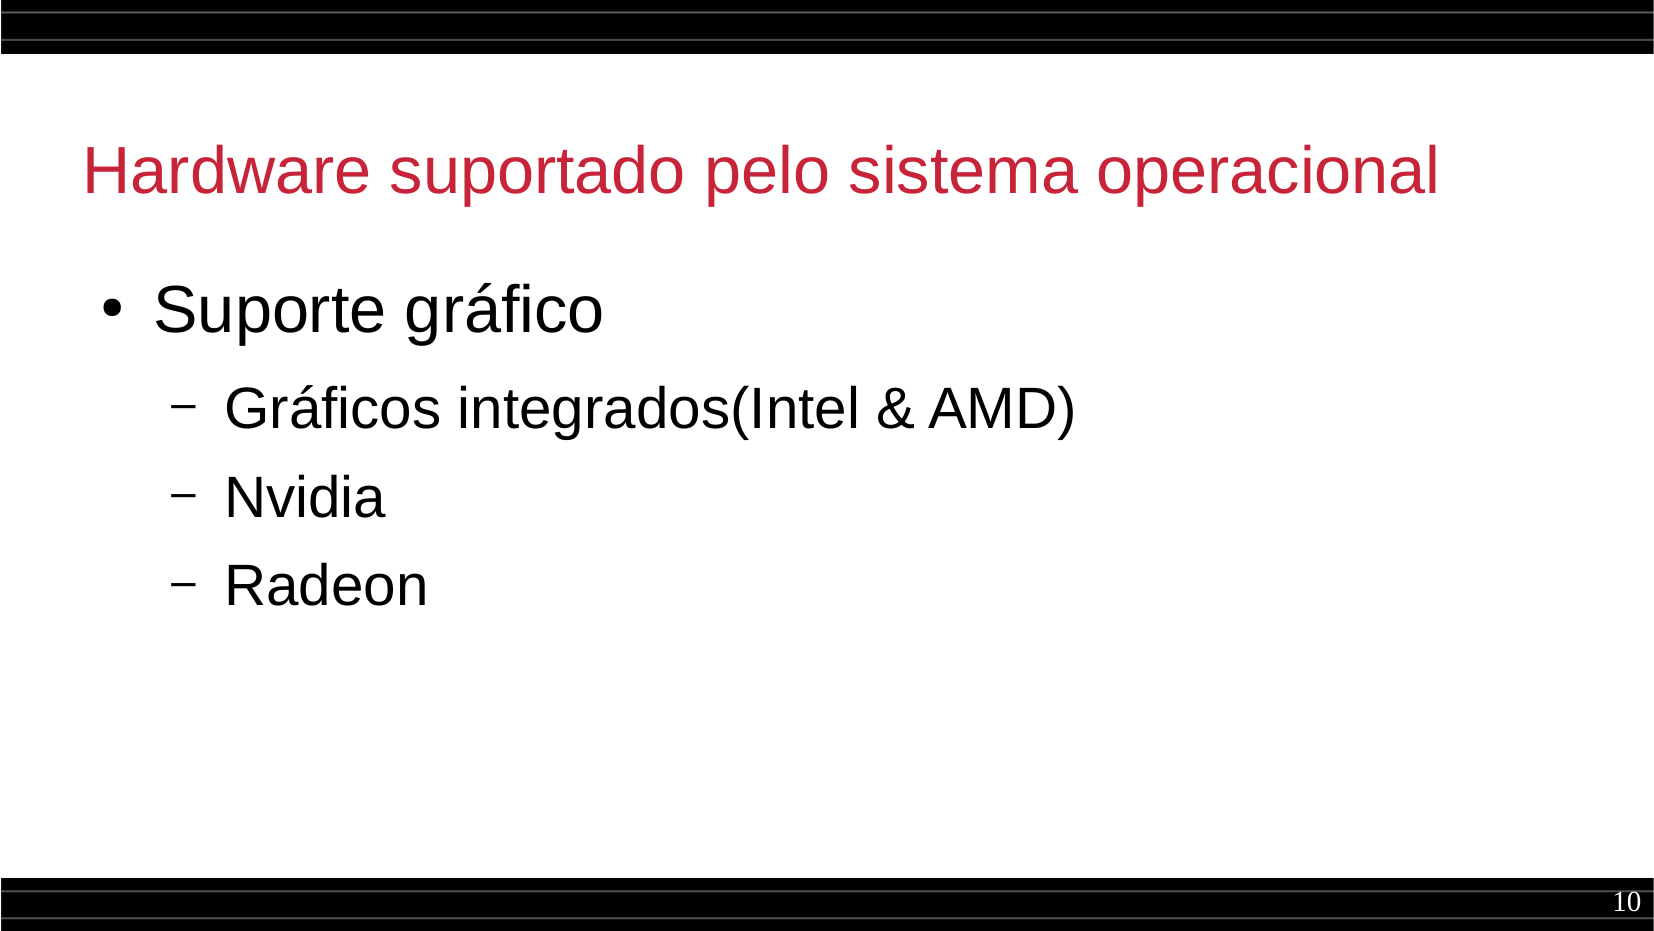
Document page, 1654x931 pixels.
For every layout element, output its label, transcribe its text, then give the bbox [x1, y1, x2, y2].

title Hardware suportado pelo sistema operacional [82, 92, 1571, 249]
picture [1, 878, 1654, 931]
picture [1, 0, 1654, 54]
list Suporte gráfico Gráficos integrados(Intel & AMD) Nvidia Radeon [82, 271, 1571, 758]
